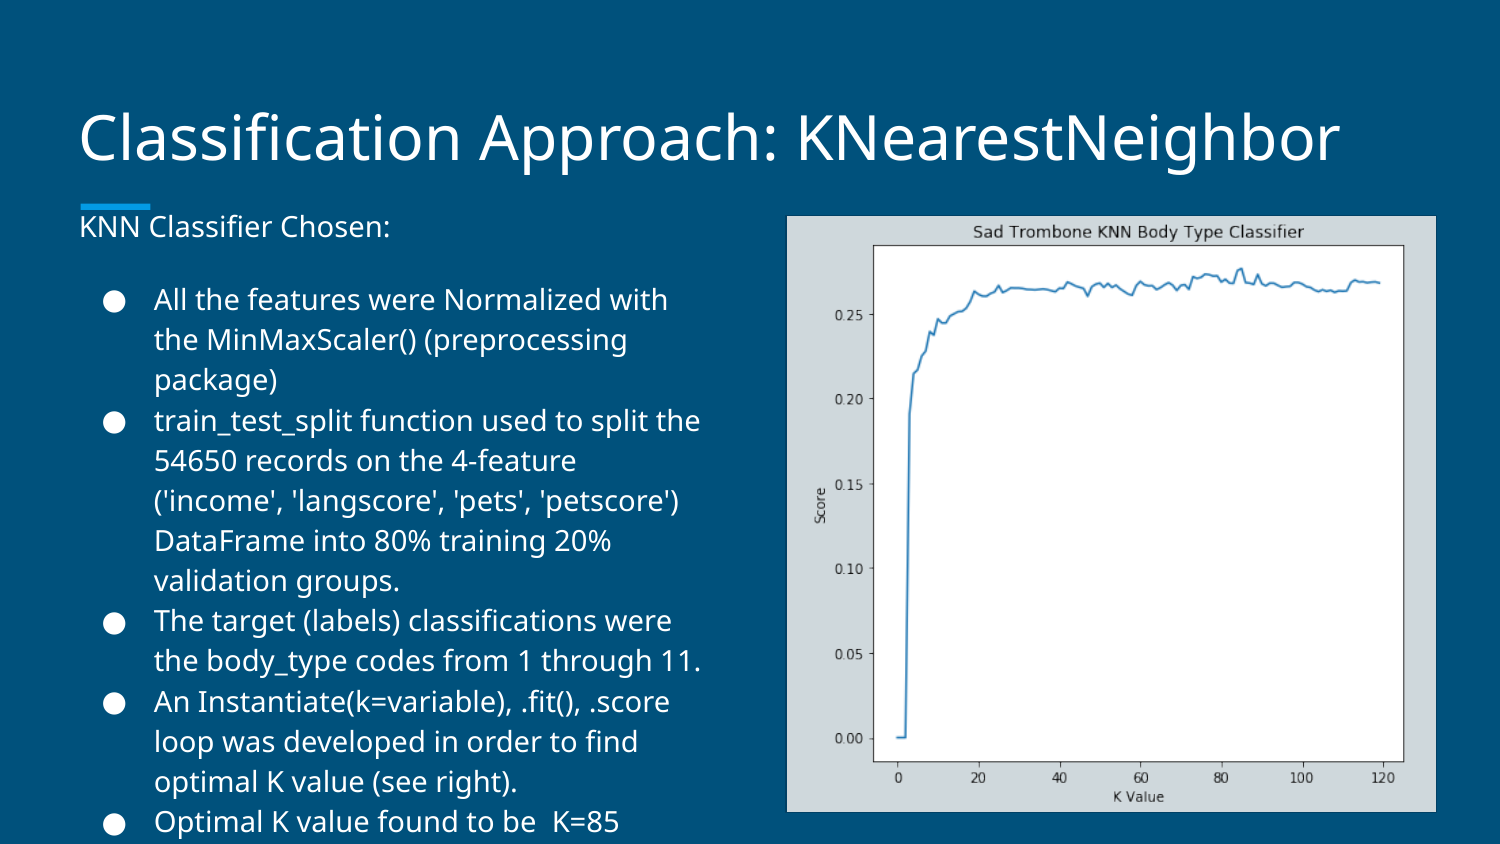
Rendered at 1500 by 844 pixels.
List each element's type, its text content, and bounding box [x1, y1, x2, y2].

list KNN Classifier Chosen: All the features were Normalized with the MinMaxScaler() (preprocessing package) train_test_split function used to split the 54650 records on the 4-feature ('income', 'langscore', 'pets', 'petscore') DataFrame into 80% training 20% validation groups. The target (labels) classifications were the body_type codes from 1 through 11. An Instantiate(k=variable), .fit(), .score loop was developed in order to find optimal K value (see right). Optimal K value found to be K=85 Best Score was 0.2764 [63, 187, 720, 828]
title Classification Approach: KNearestNeighbor [63, 75, 1437, 188]
text_box [785, 215, 805, 813]
picture [805, 216, 1417, 812]
text_box [1417, 215, 1437, 813]
